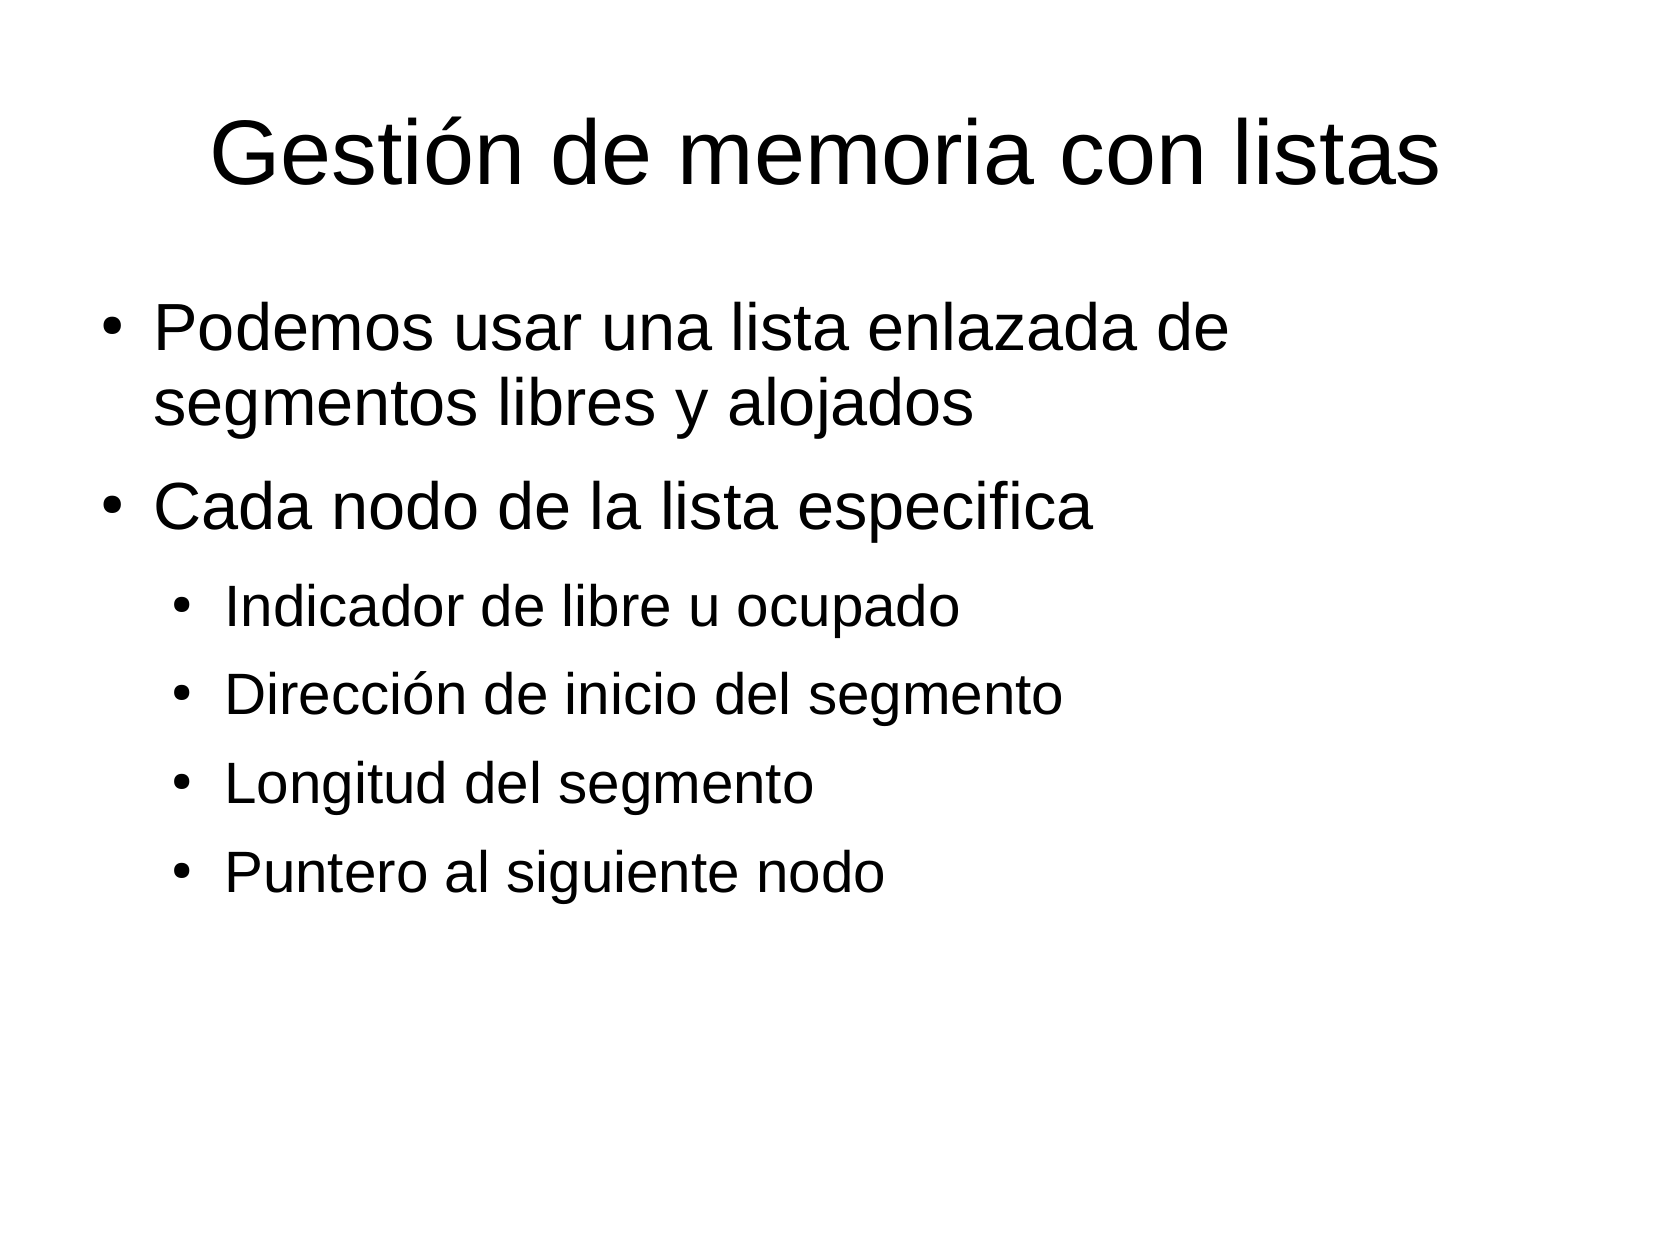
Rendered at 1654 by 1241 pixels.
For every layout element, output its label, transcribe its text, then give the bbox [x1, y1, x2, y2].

title Gestión de memoria con listas [82, 49, 1571, 257]
list Podemos usar una lista enlazada de segmentos libres y alojados Cada nodo de la lista especifica Indicador de libre u ocupado Dirección de inicio del segmento Longitud del segmento Puntero al siguiente nodo [82, 290, 1571, 1109]
